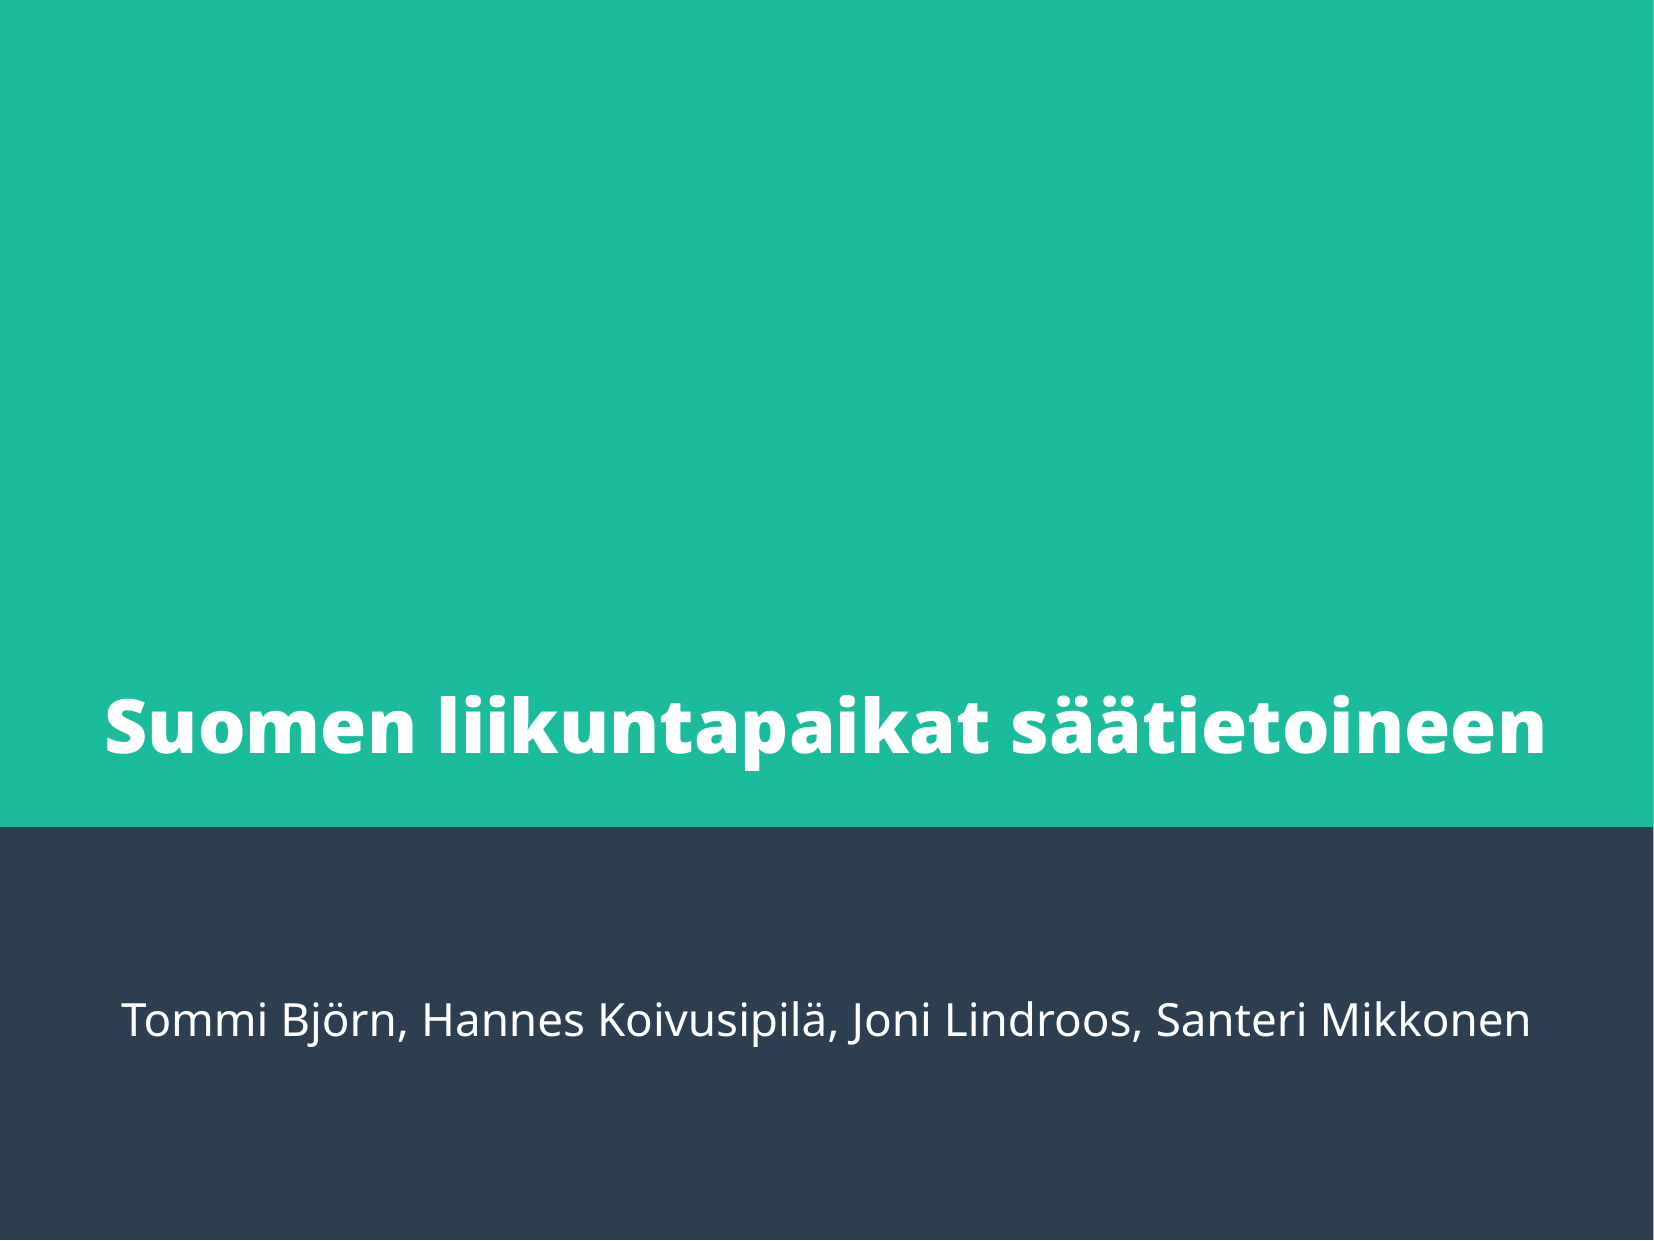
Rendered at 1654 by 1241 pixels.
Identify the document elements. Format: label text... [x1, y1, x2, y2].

title Suomen liikuntapaikat säätietoineen [59, 620, 1595, 778]
subtitle Tommi Björn, Hannes Koivusipilä, Joni Lindroos, Santeri Mikkonen [59, 856, 1595, 1182]
